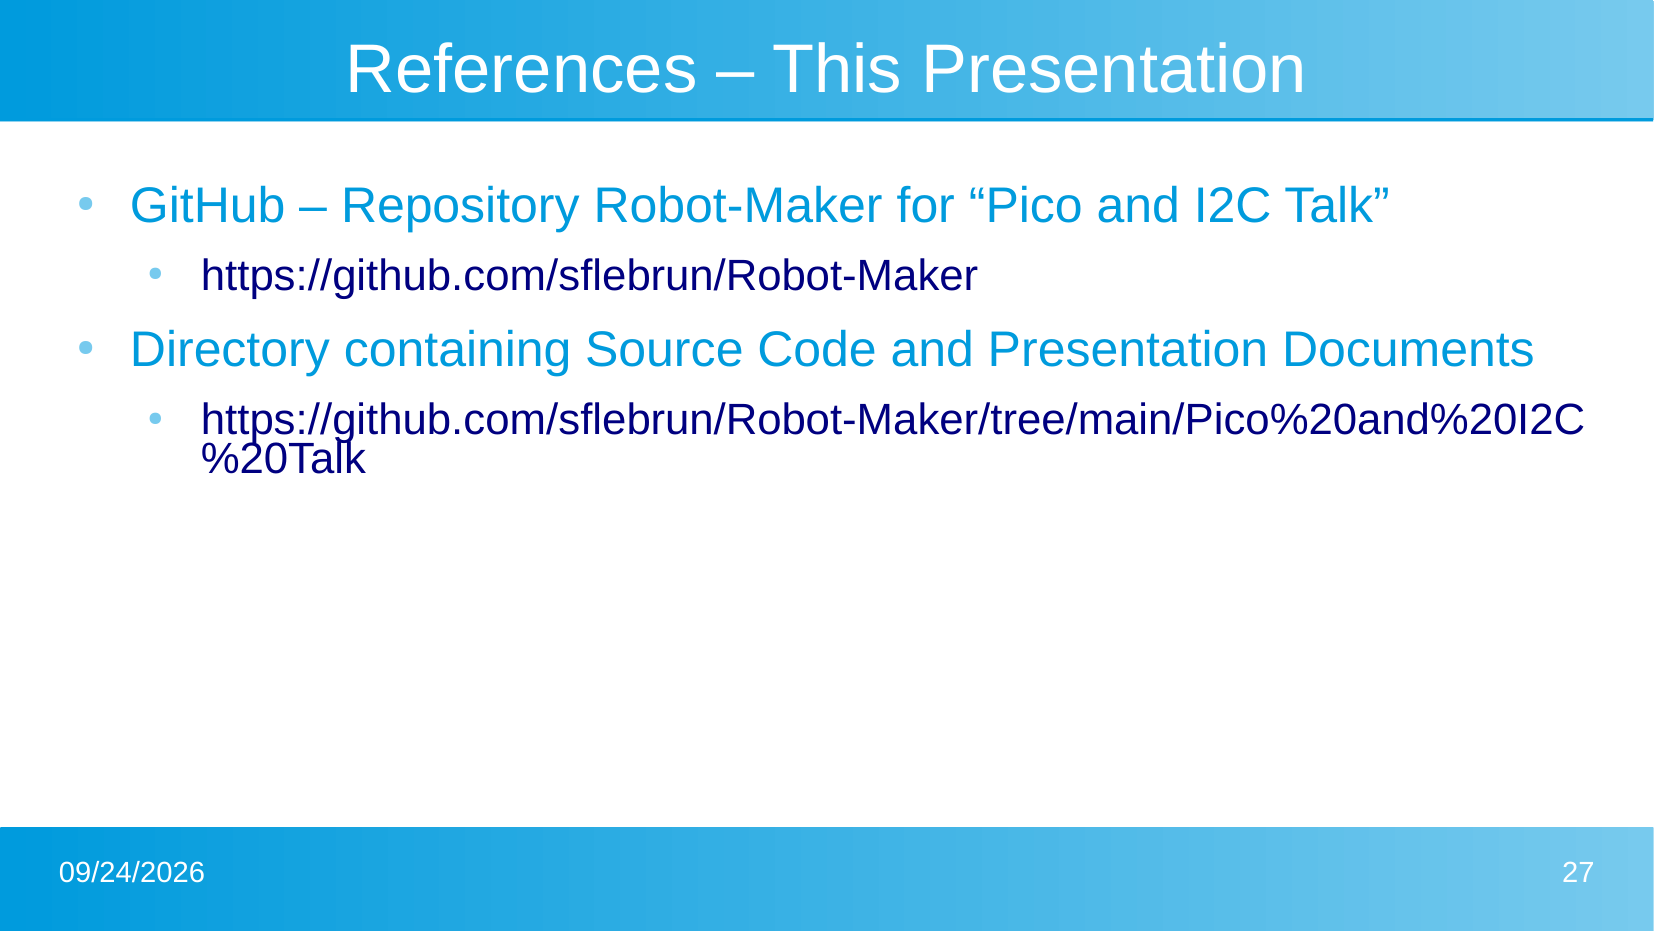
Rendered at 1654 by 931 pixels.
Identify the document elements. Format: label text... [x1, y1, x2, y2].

title References – This Presentation [59, 29, 1595, 108]
list GitHub – Repository Robot-Maker for “Pico and I2C Talk” https://github.com/sflebrun/Robot-Maker Directory containing Source Code and Presentation Documents https://github.com/sflebrun/Robot-Maker/tree/main/Pico%20and%20I2C%20Talk [59, 177, 1595, 768]
